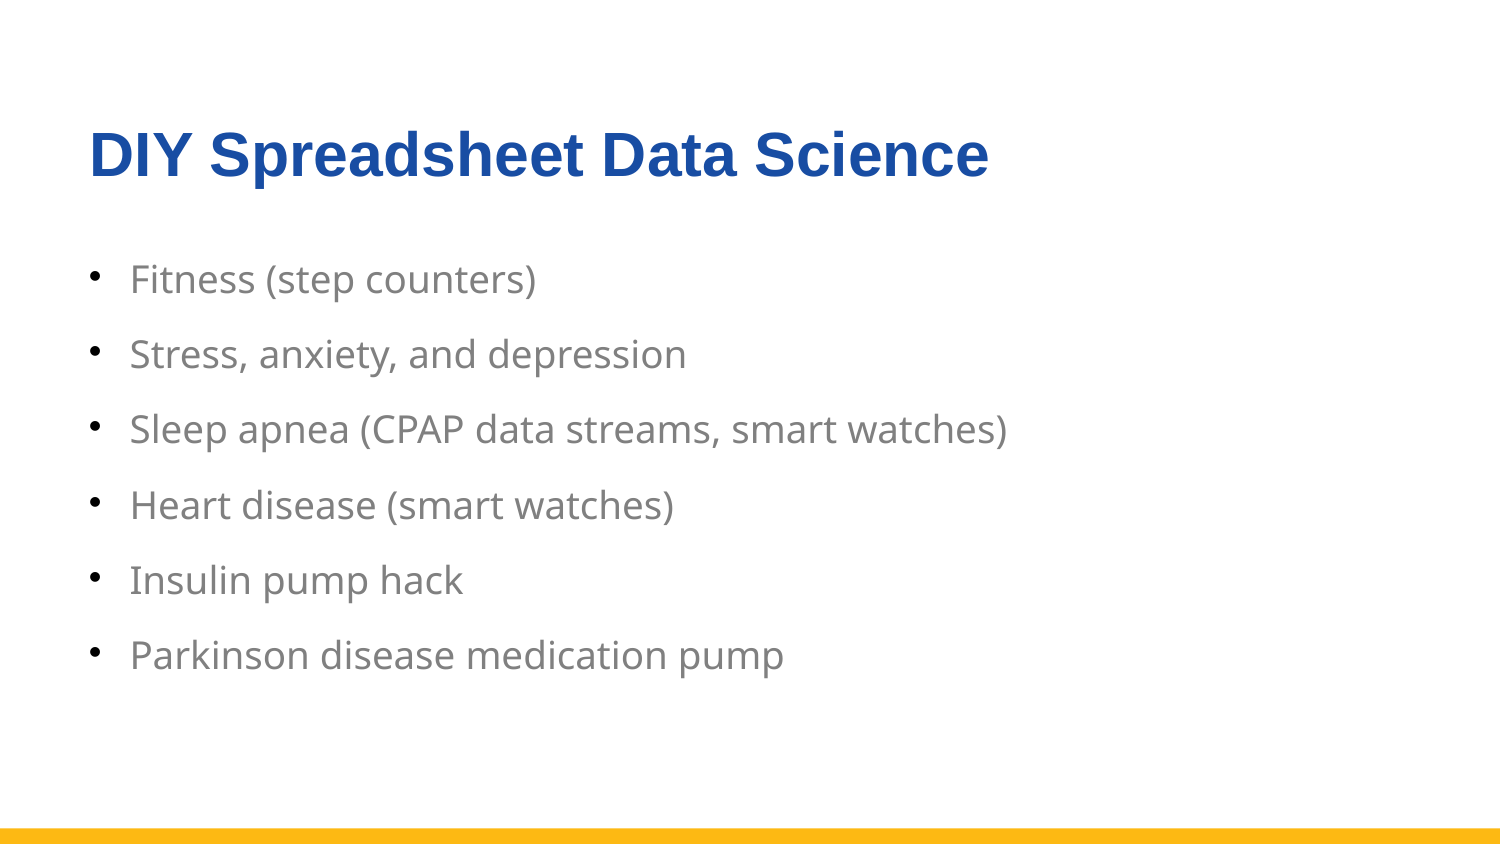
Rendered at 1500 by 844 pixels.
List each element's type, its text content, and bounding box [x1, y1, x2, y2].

text_box DIY Spreadsheet Data Science [75, 0, 1425, 197]
text_box Fitness (step counters) Stress, anxiety, and depression Sleep apnea (CPAP data streams, smart watches) Heart disease (smart watches) Insulin pump hack Parkinson disease medication pump [75, 197, 1425, 687]
